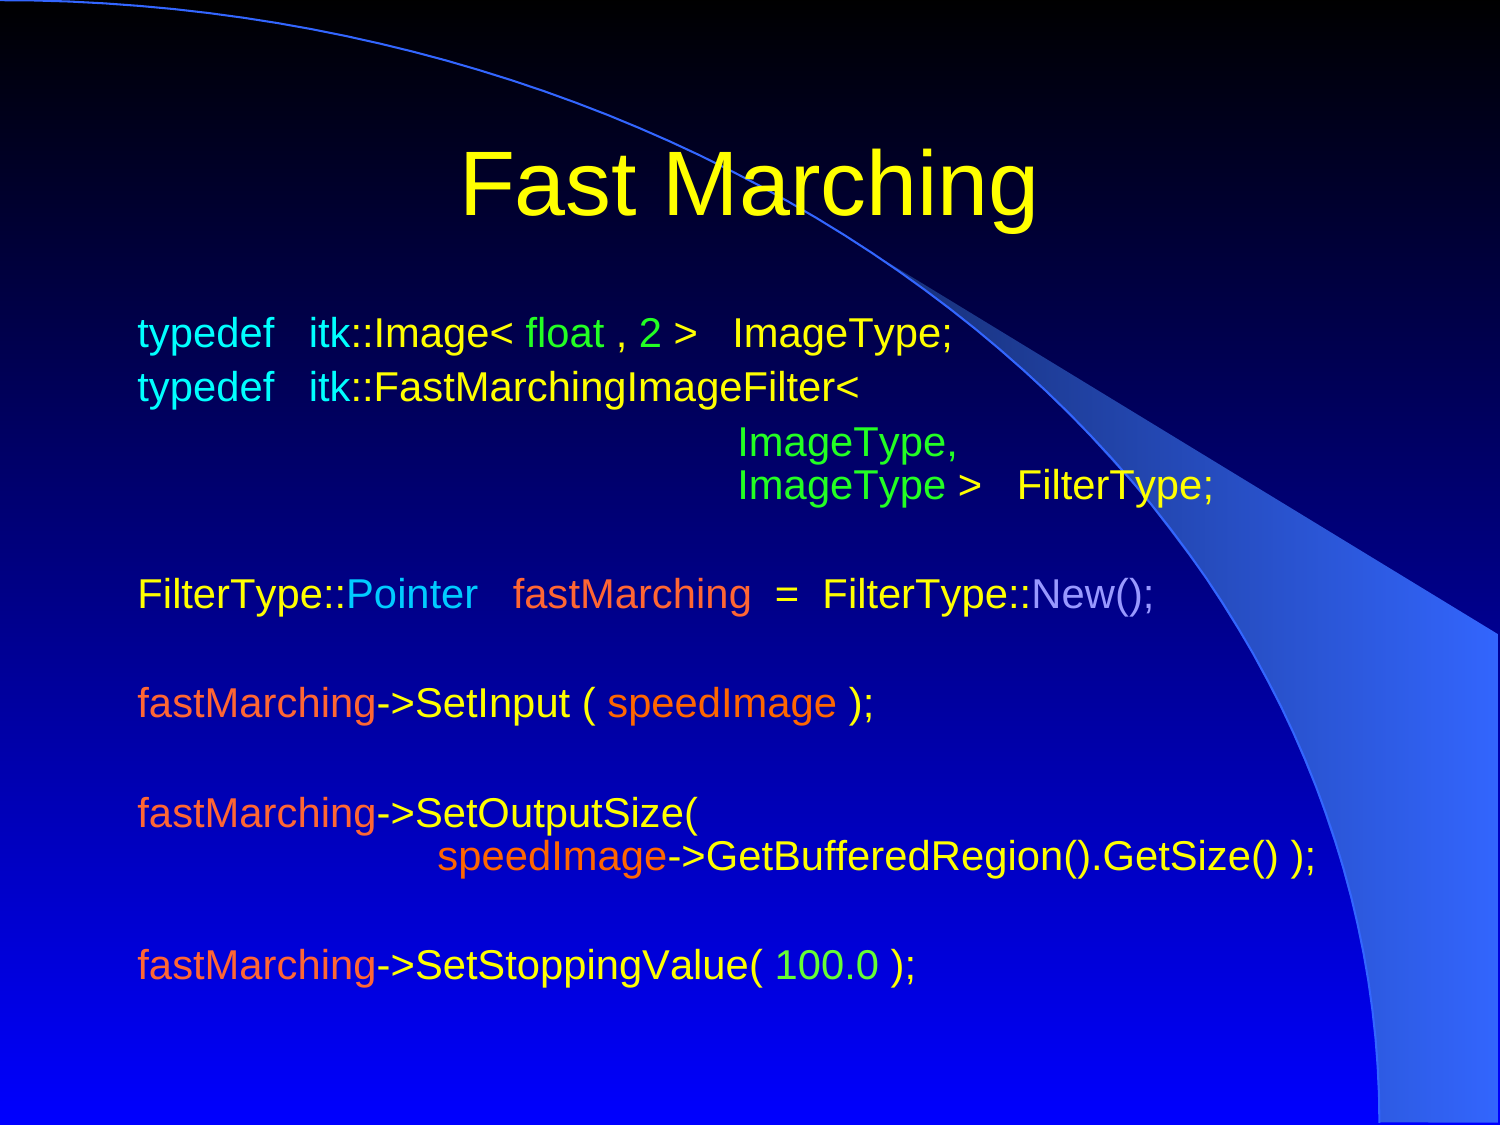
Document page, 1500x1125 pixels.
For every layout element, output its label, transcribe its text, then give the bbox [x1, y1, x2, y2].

title Fast Marching [112, 72, 1388, 300]
text_box typedef itk::Image< float , 2 > ImageType; typedef itk::FastMarchingImageFilter< ImageType, ImageType > FilterType; FilterType::Pointer fastMarching = FilterType::New(); fastMarching->SetInput ( speedImage ); fastMarching->SetOutputSize( speedImage->GetBufferedRegion().GetSize() ); fastMarching->SetStoppingValue( 100.0 ); [137, 312, 1450, 989]
